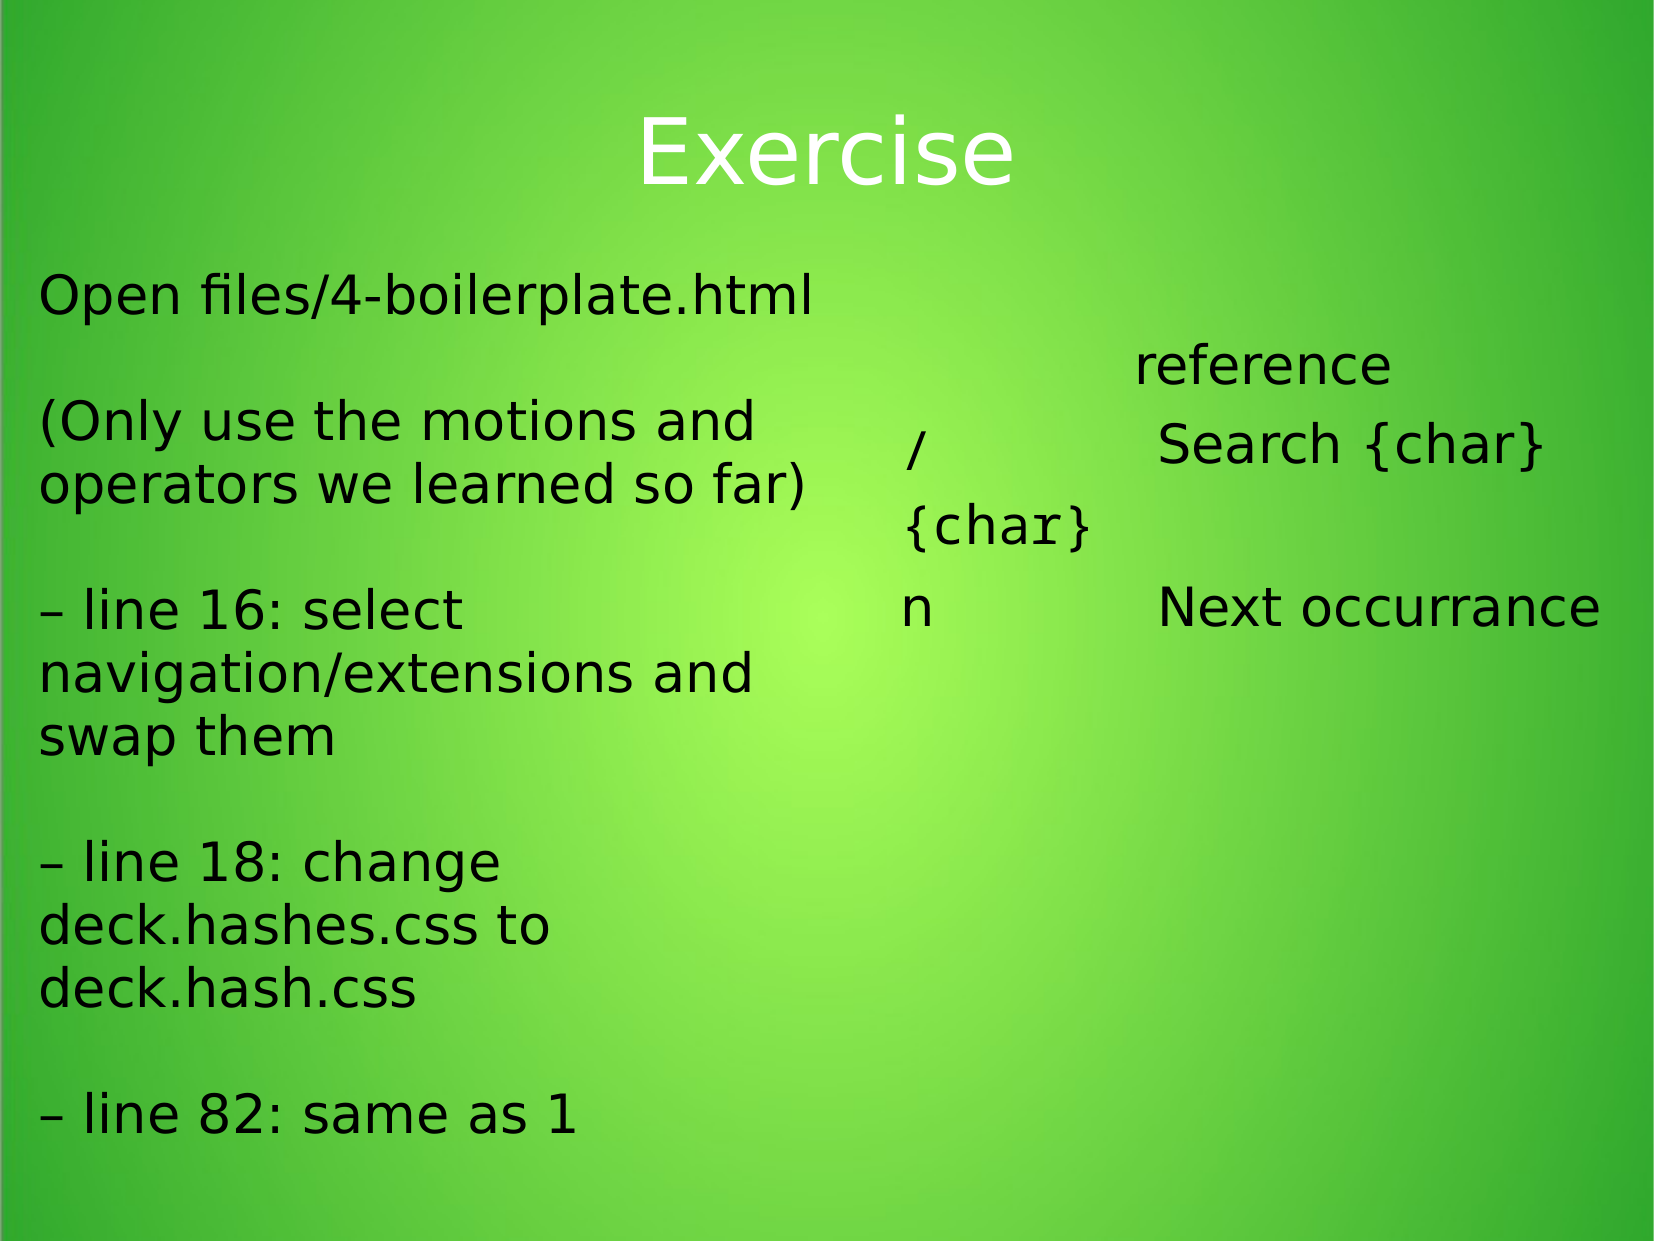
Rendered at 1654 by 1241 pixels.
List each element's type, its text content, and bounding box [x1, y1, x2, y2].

table_cell [1142, 647, 1642, 736]
table_cell [886, 647, 1142, 736]
title Exercise [82, 49, 1571, 257]
picture [0, 0, 1654, 1241]
text_box Open files/4-boilerplate.html (Only use the motions and operators we learned so far) – line 16: select navigation/extensions and swap them – line 18: change deck.hashes.css to deck.hash.css – line 82: same as 1 [23, 256, 886, 1154]
table_cell Next occurrance [1142, 569, 1642, 647]
table_header reference [886, 327, 1642, 405]
table_cell n [886, 569, 1142, 647]
table_cell Search {char} [1142, 405, 1642, 569]
table_cell /{char} [886, 405, 1142, 569]
